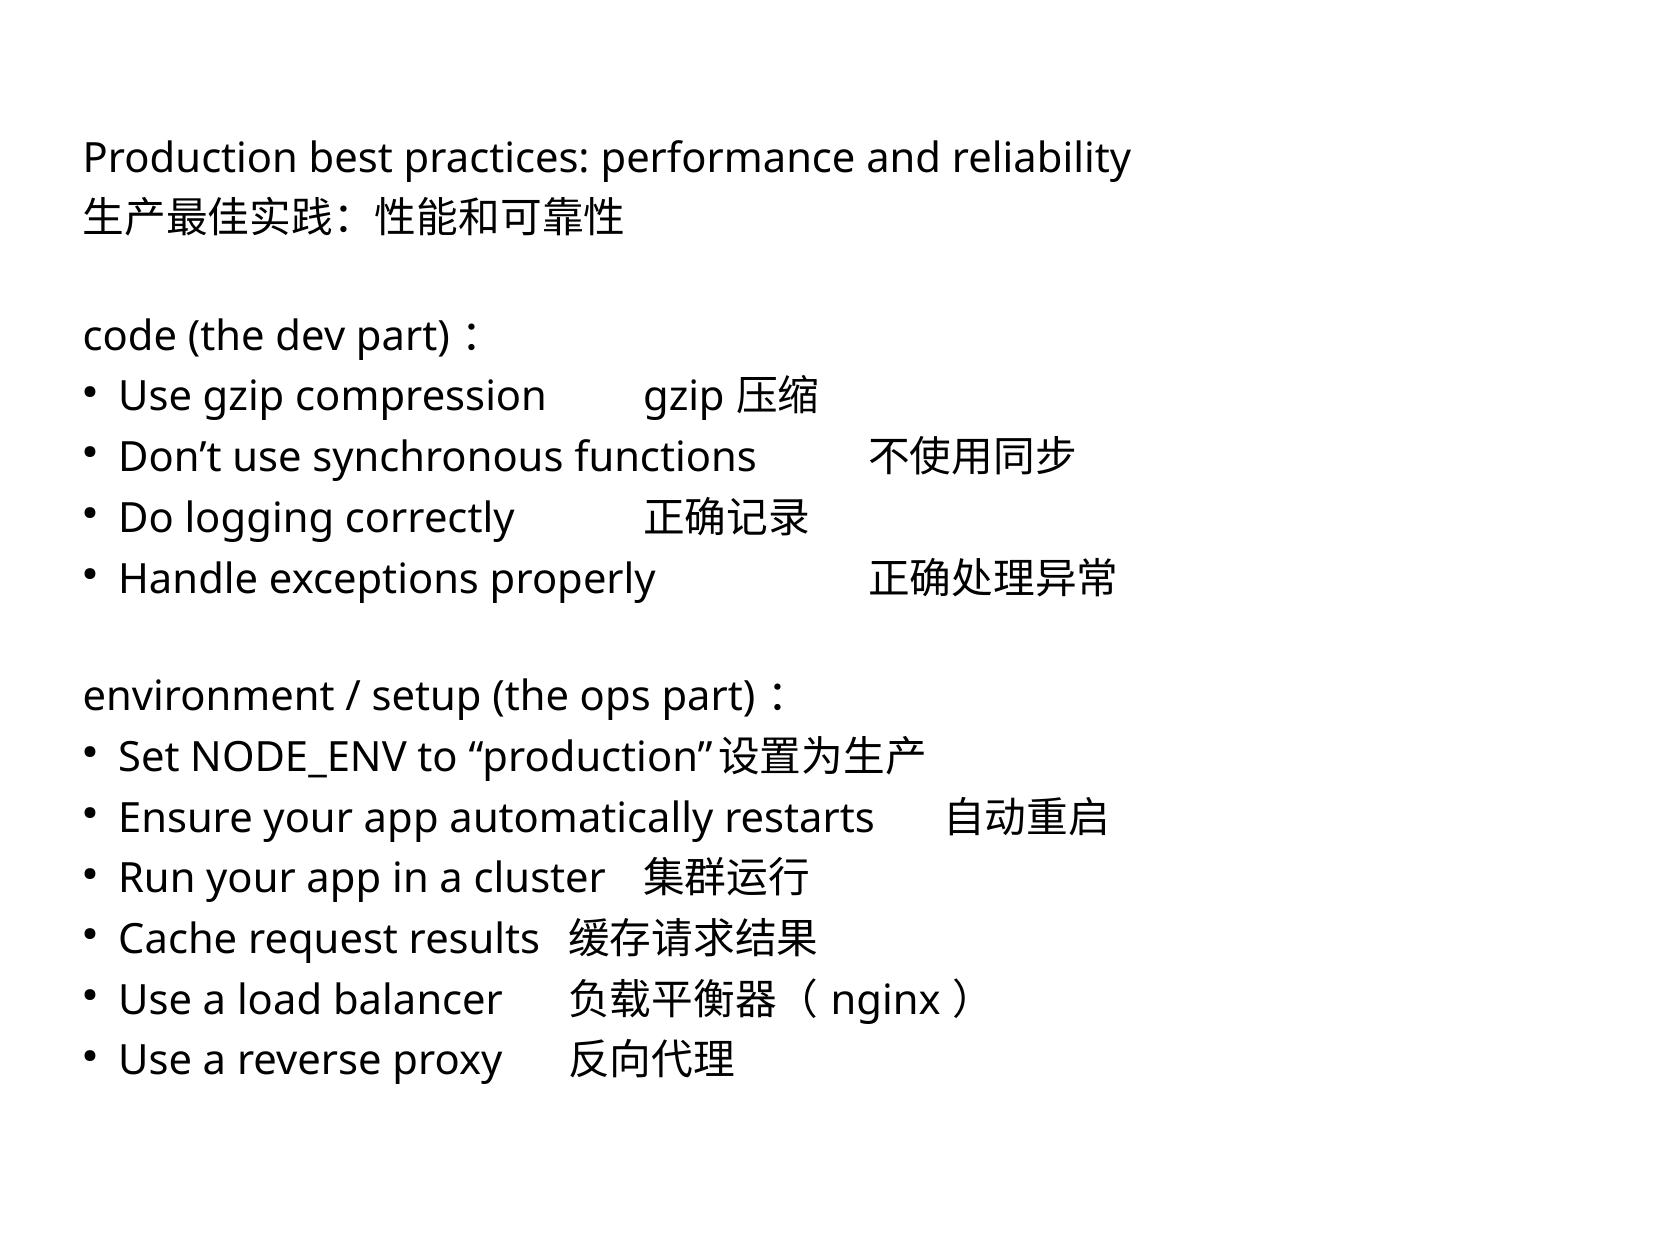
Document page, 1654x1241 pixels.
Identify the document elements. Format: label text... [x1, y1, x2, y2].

subtitle Production best practices: performance and reliability 生产最佳实践：性能和可靠性 code (the dev part)： Use gzip compression gzip压缩 Don’t use synchronous functions 不使用同步 Do logging correctly 正确记录 Handle exceptions properly 正确处理异常 environment / setup (the ops part)： Set NODE_ENV to “production” 设置为生产 Ensure your app automatically restarts 自动重启 Run your app in a cluster 集群运行 Cache request results 缓存请求结果 Use a load balancer 负载平衡器（nginx） Use a reverse proxy 反向代理 [82, 108, 1571, 1163]
